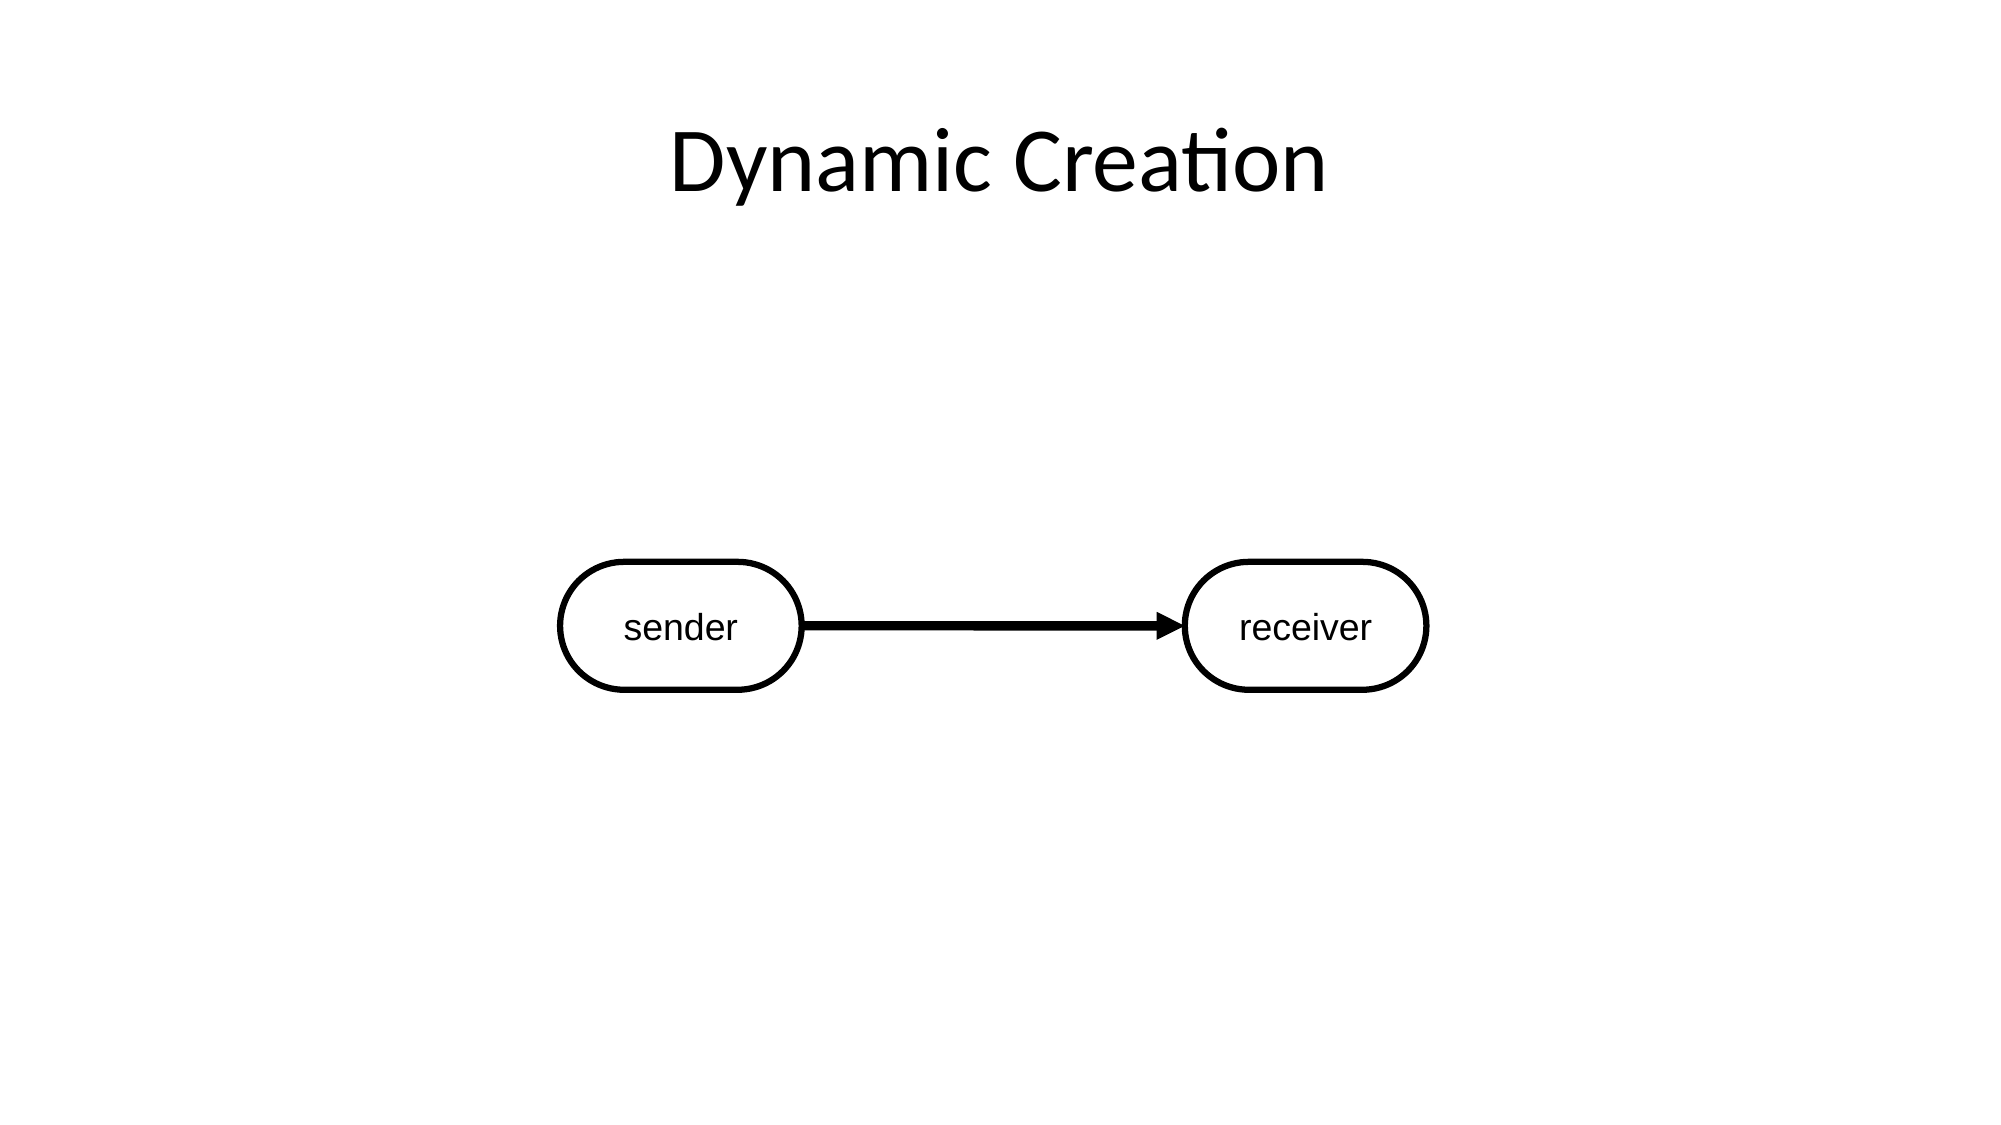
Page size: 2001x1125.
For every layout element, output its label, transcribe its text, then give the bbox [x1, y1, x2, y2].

text_box receiver [1184, 561, 1427, 690]
title Dynamic Creation [137, 59, 1863, 278]
text_box sender [560, 561, 802, 690]
